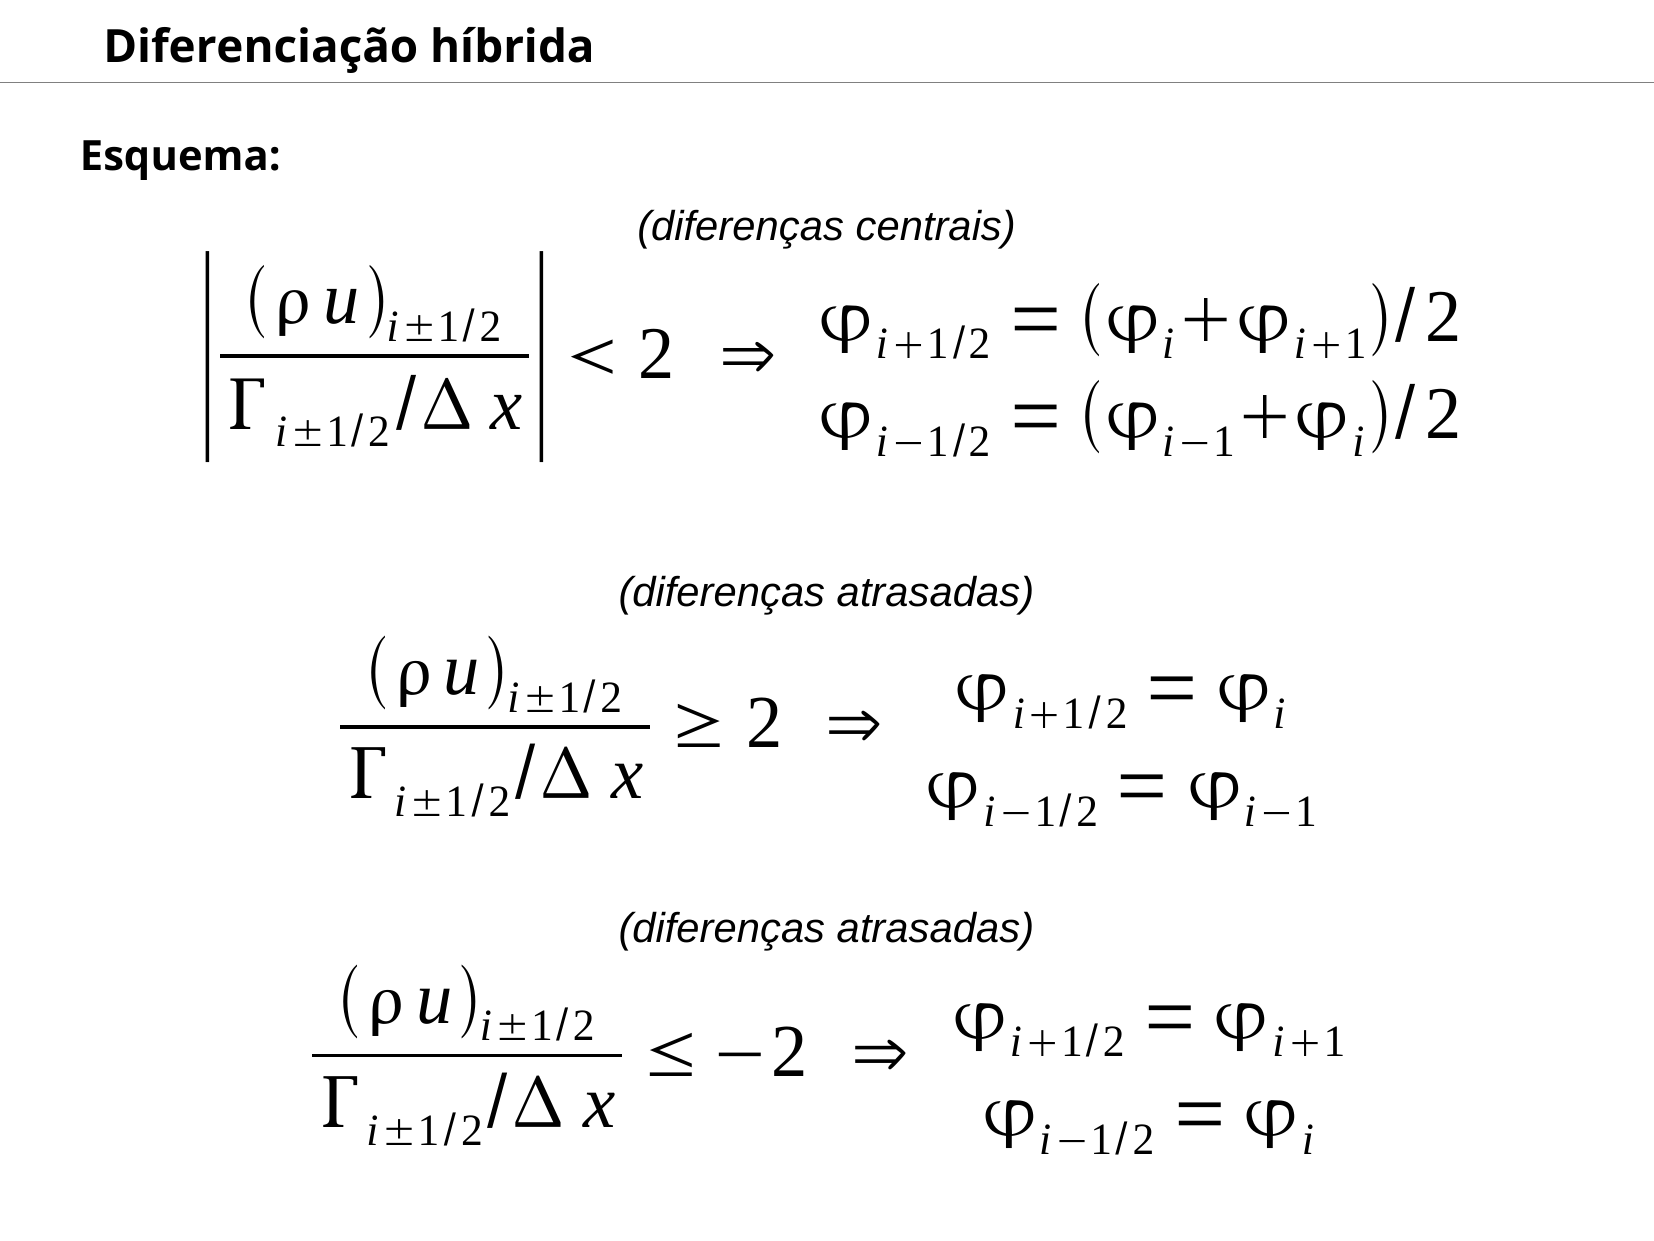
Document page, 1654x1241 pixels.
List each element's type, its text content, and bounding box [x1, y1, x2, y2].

text_box Diferenciação híbrida [88, 5, 667, 77]
chart [302, 956, 1352, 1165]
chart [187, 247, 1467, 467]
text_box Esquema: [64, 118, 324, 184]
text_box (diferenças atrasadas) [603, 897, 1050, 959]
text_box (diferenças atrasadas) [603, 561, 1050, 623]
text_box (diferenças centrais) [622, 194, 1032, 257]
chart [330, 627, 1324, 837]
